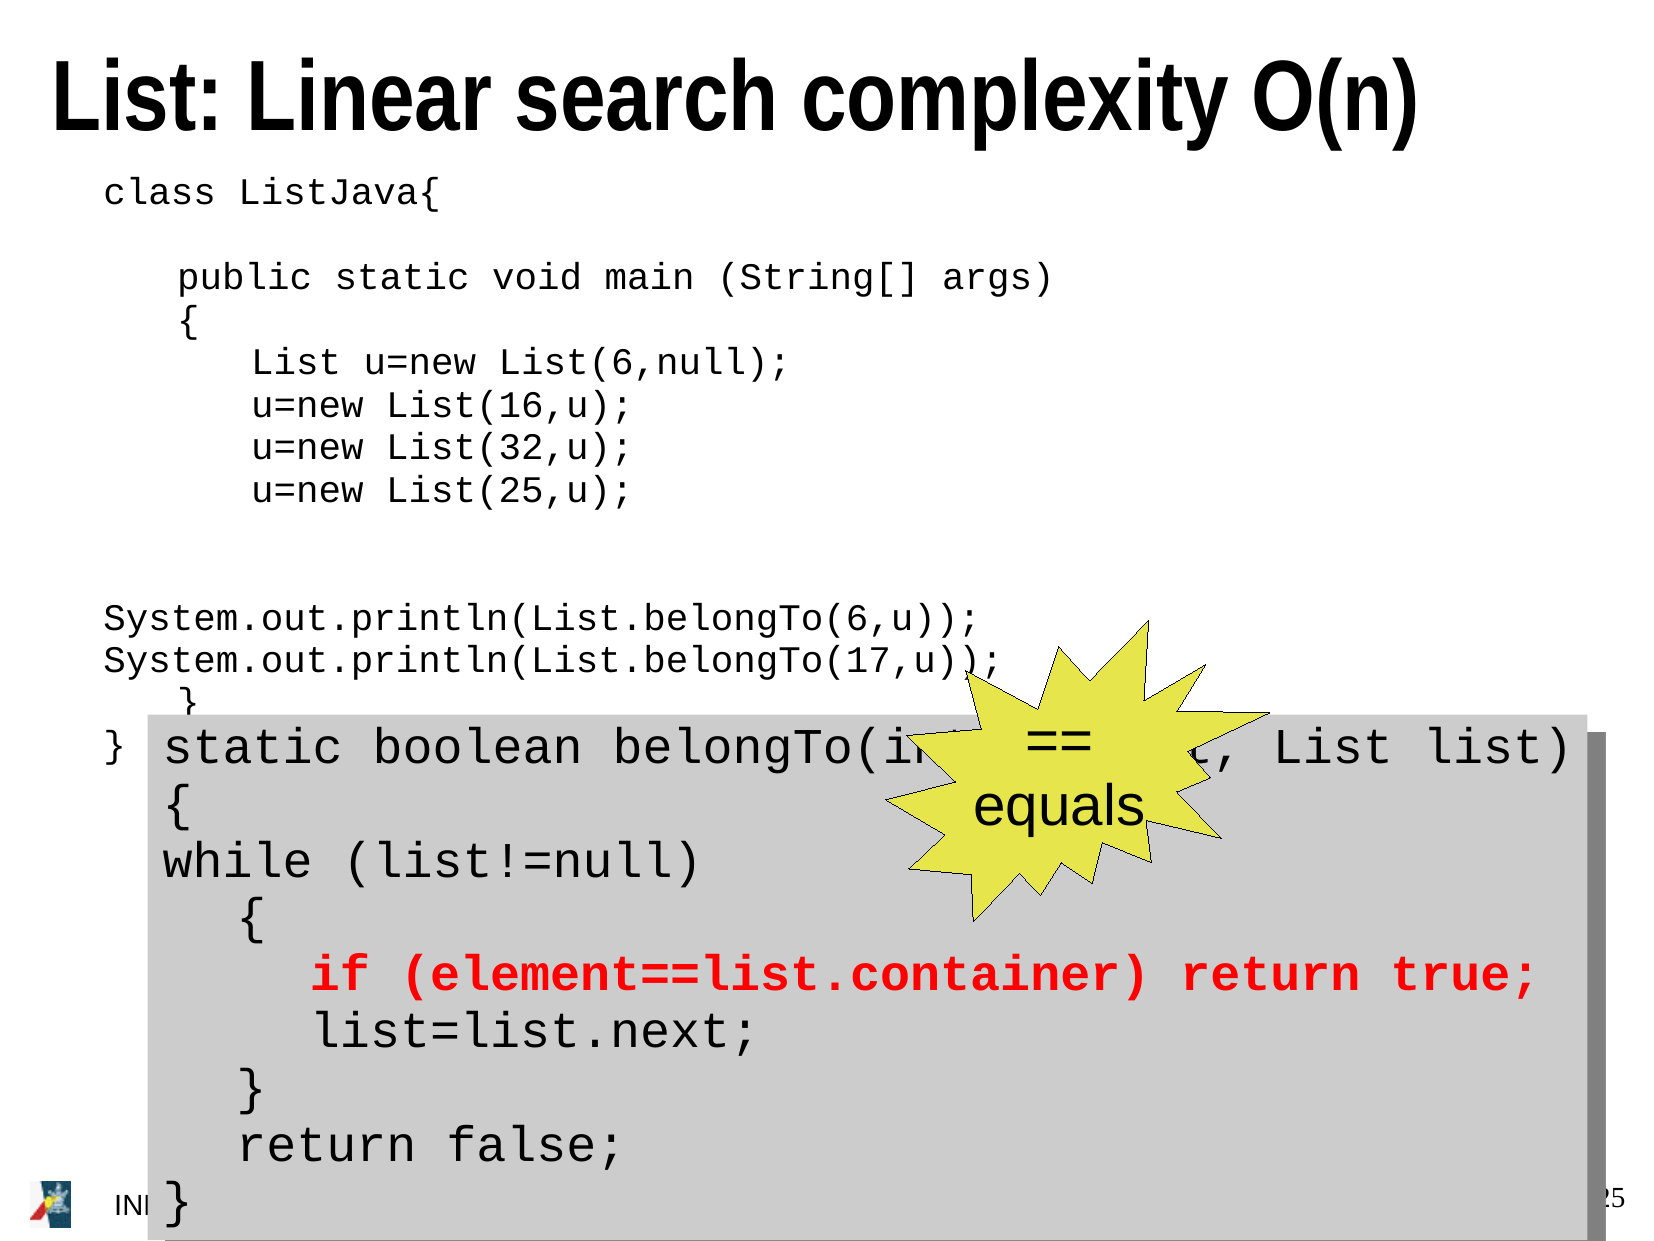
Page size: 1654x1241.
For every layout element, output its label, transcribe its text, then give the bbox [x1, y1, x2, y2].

picture [29, 1181, 71, 1228]
text_box class ListJava{ public static void main (String[] args) { List u=new List(6,null); u=new List(16,u); u=new List(32,u); u=new List(25,u); System.out.println(List.belongTo(6,u)); System.out.println(List.belongTo(17,u)); } } [88, 166, 1121, 739]
text_box == equals [885, 620, 1270, 922]
text_box List: Linear search complexity O(n) [36, 29, 1436, 159]
text_box static boolean belongTo(int element, List list) { while (list!=null) { if (element==list.container) return true; list=list.next; } return false; } [147, 714, 1588, 1217]
